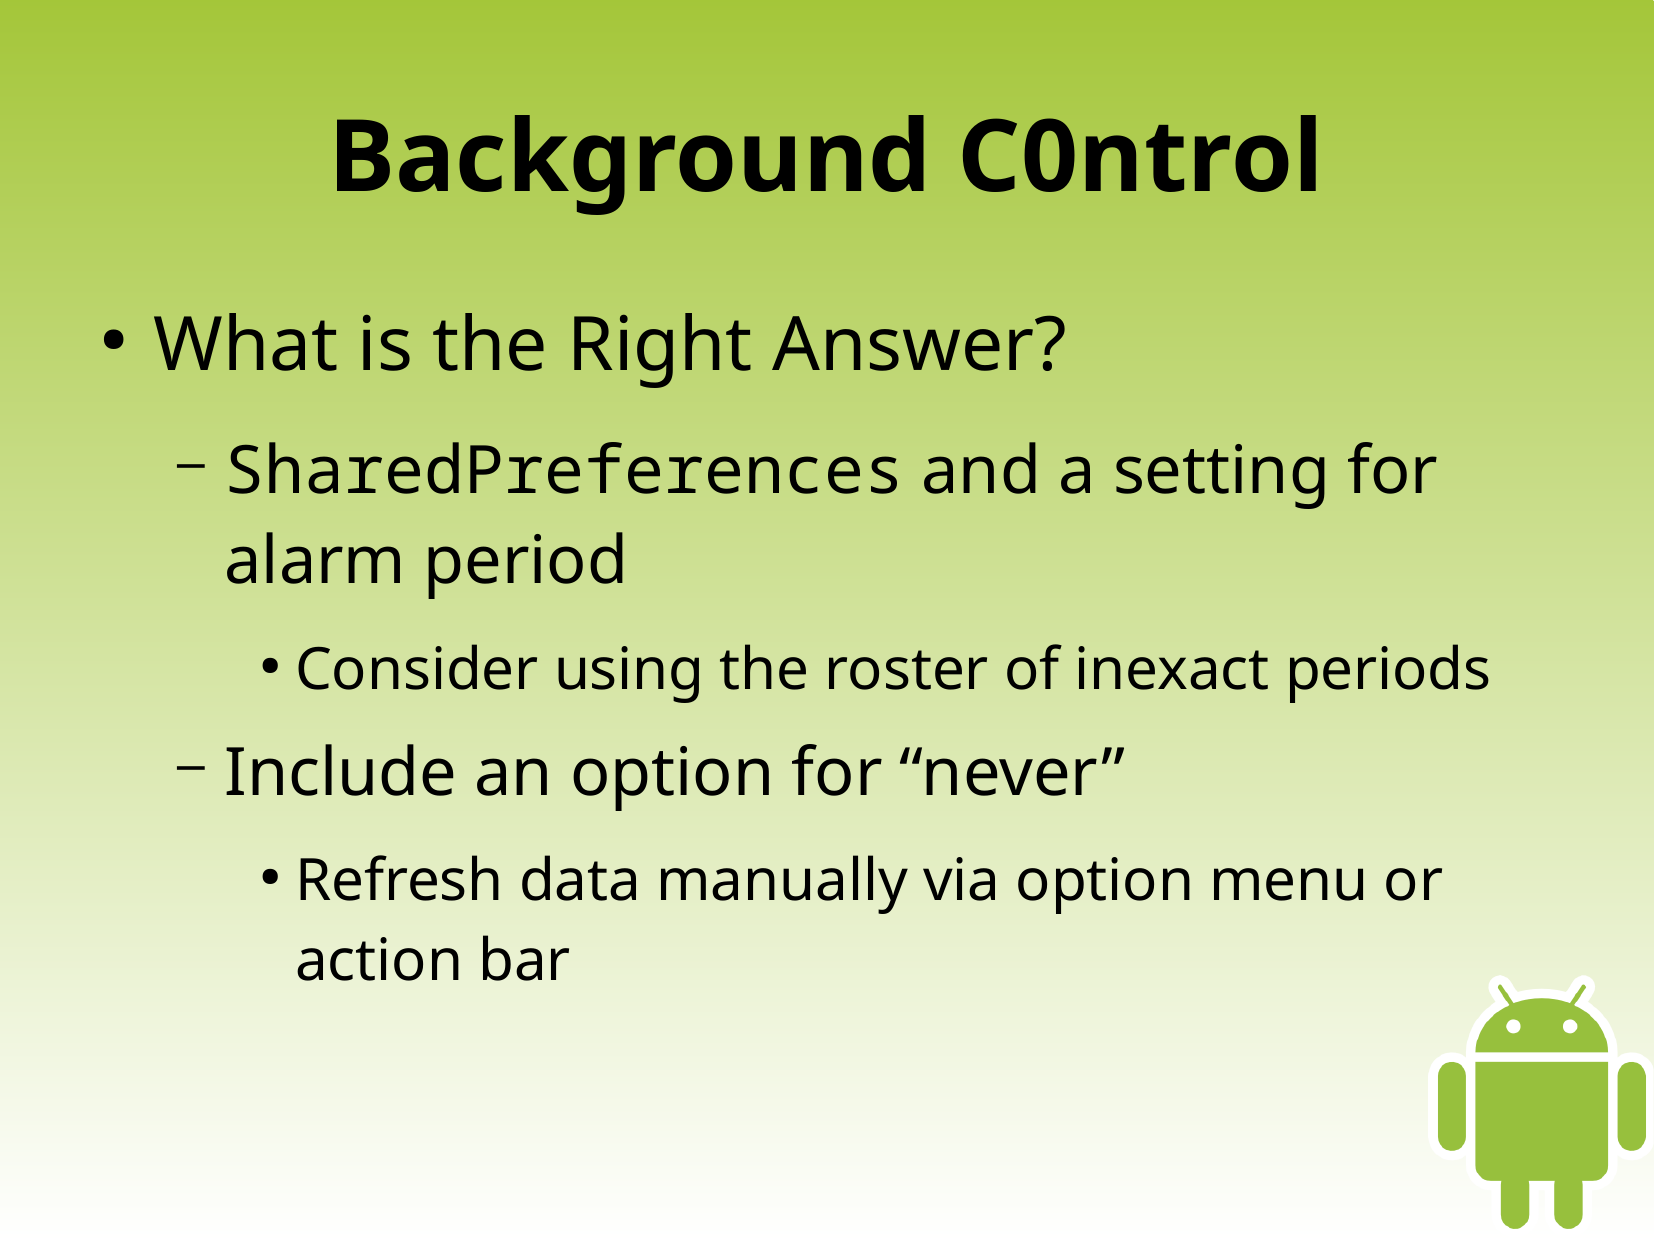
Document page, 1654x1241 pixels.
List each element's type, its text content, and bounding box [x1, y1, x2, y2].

list What is the Right Answer? SharedPreferences and a setting for alarm period Consider using the roster of inexact periods Include an option for “never” Refresh data manually via option menu or action bar [82, 290, 1571, 1094]
picture [1428, 975, 1654, 1238]
title Background C0ntrol [82, 56, 1571, 250]
